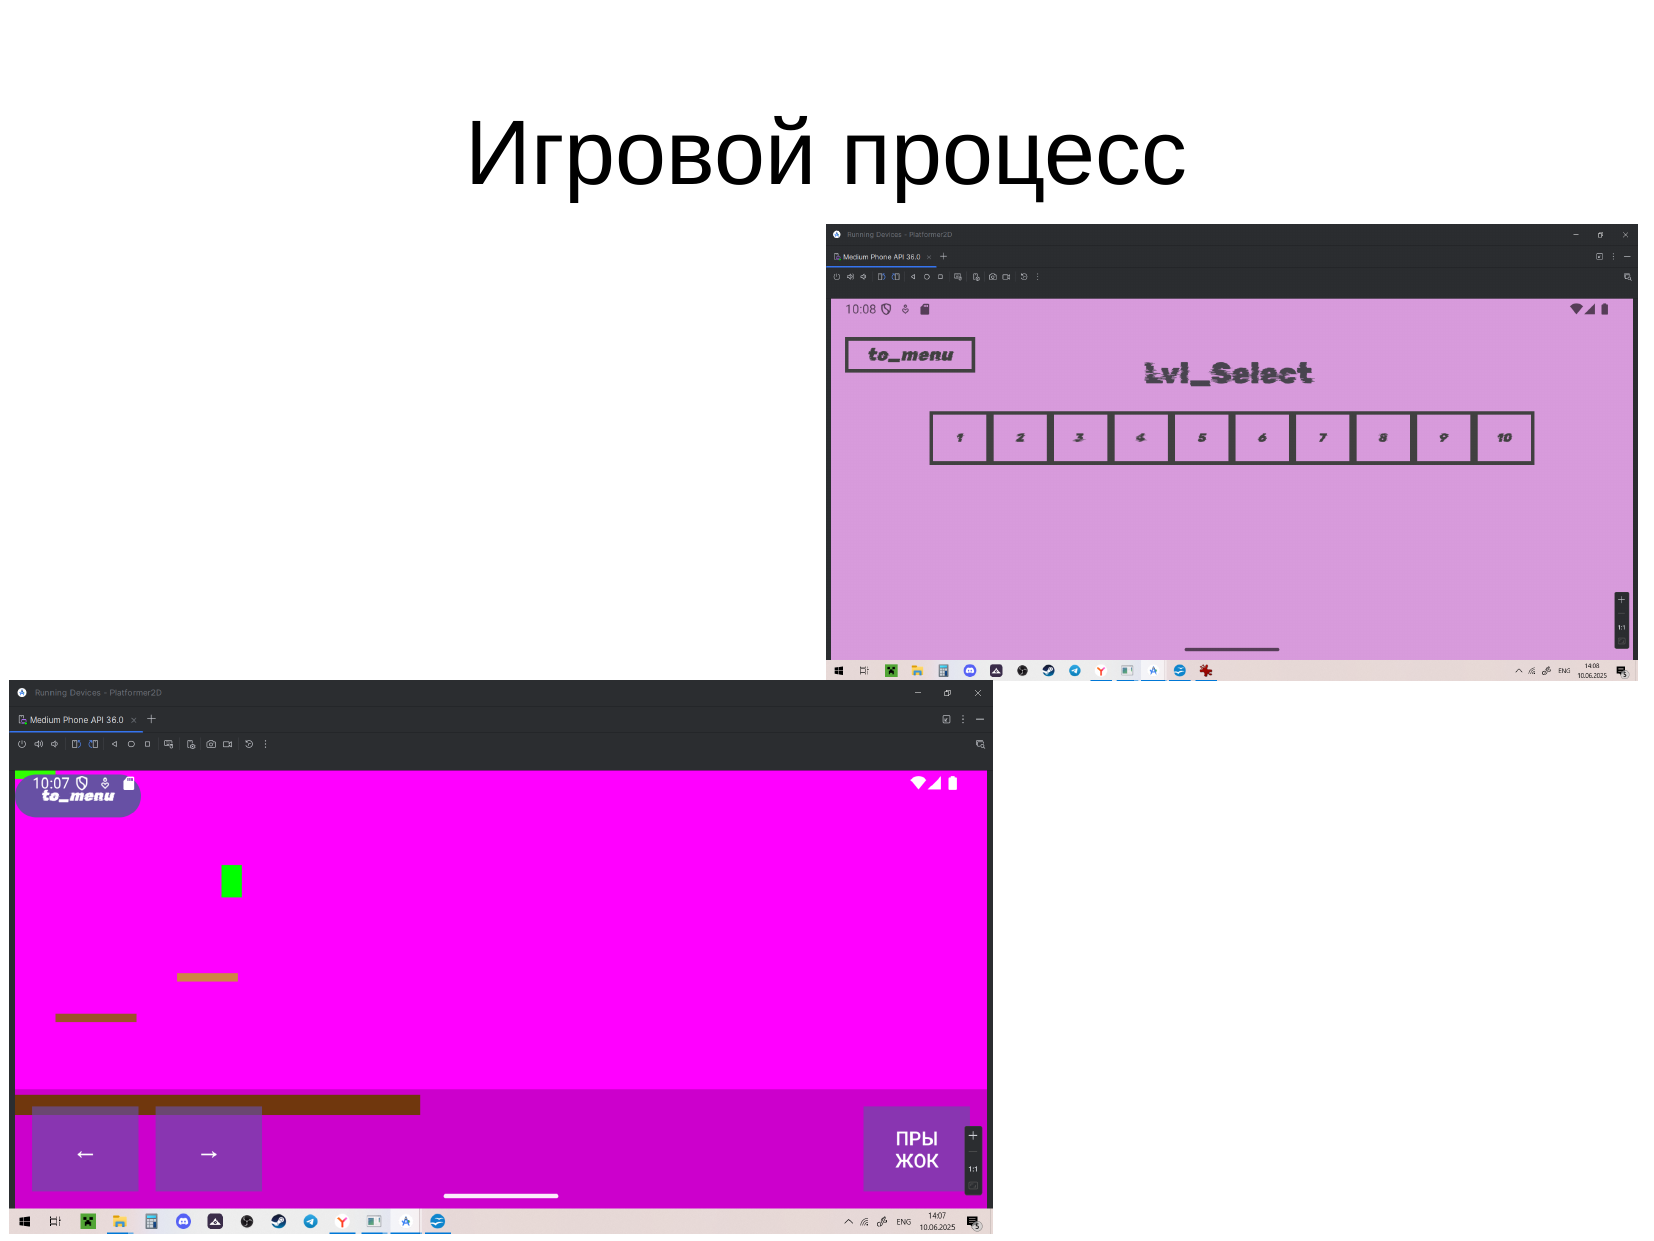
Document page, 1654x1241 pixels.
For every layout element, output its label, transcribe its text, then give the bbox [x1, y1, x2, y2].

picture [9, 224, 1638, 1234]
title Игровой процесс [82, 49, 1571, 257]
